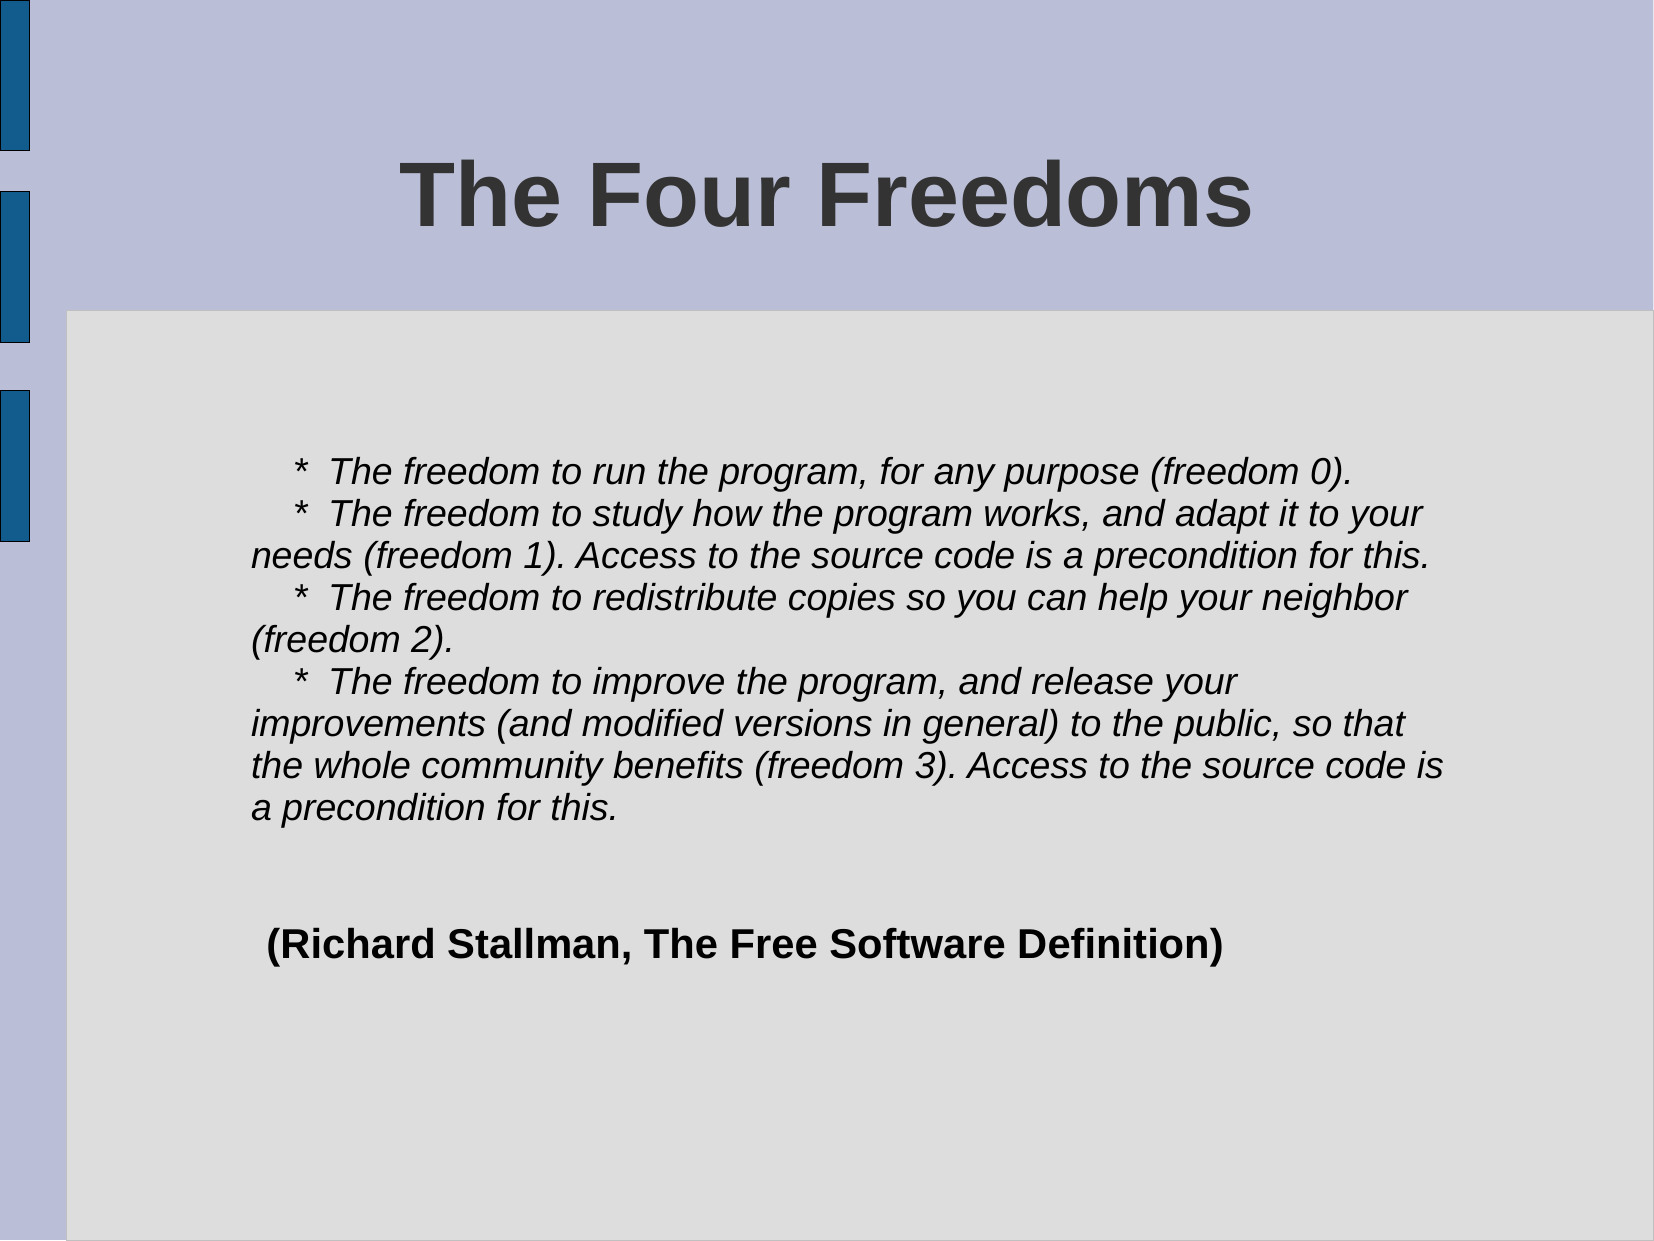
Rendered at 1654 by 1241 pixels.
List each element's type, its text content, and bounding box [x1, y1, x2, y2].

text_box * The freedom to run the program, for any purpose (freedom 0). * The freedom to study how the program works, and adapt it to your needs (freedom 1). Access to the source code is a precondition for this. * The freedom to redistribute copies so you can help your neighbor (freedom 2). * The freedom to improve the program, and release your improvements (and modified versions in general) to the public, so that the whole community benefits (freedom 3). Access to the source code is a precondition for this. [236, 442, 1477, 878]
title The Four Freedoms [121, 91, 1534, 299]
text_box (Richard Stallman, The Free Software Definition) [157, 913, 1241, 975]
